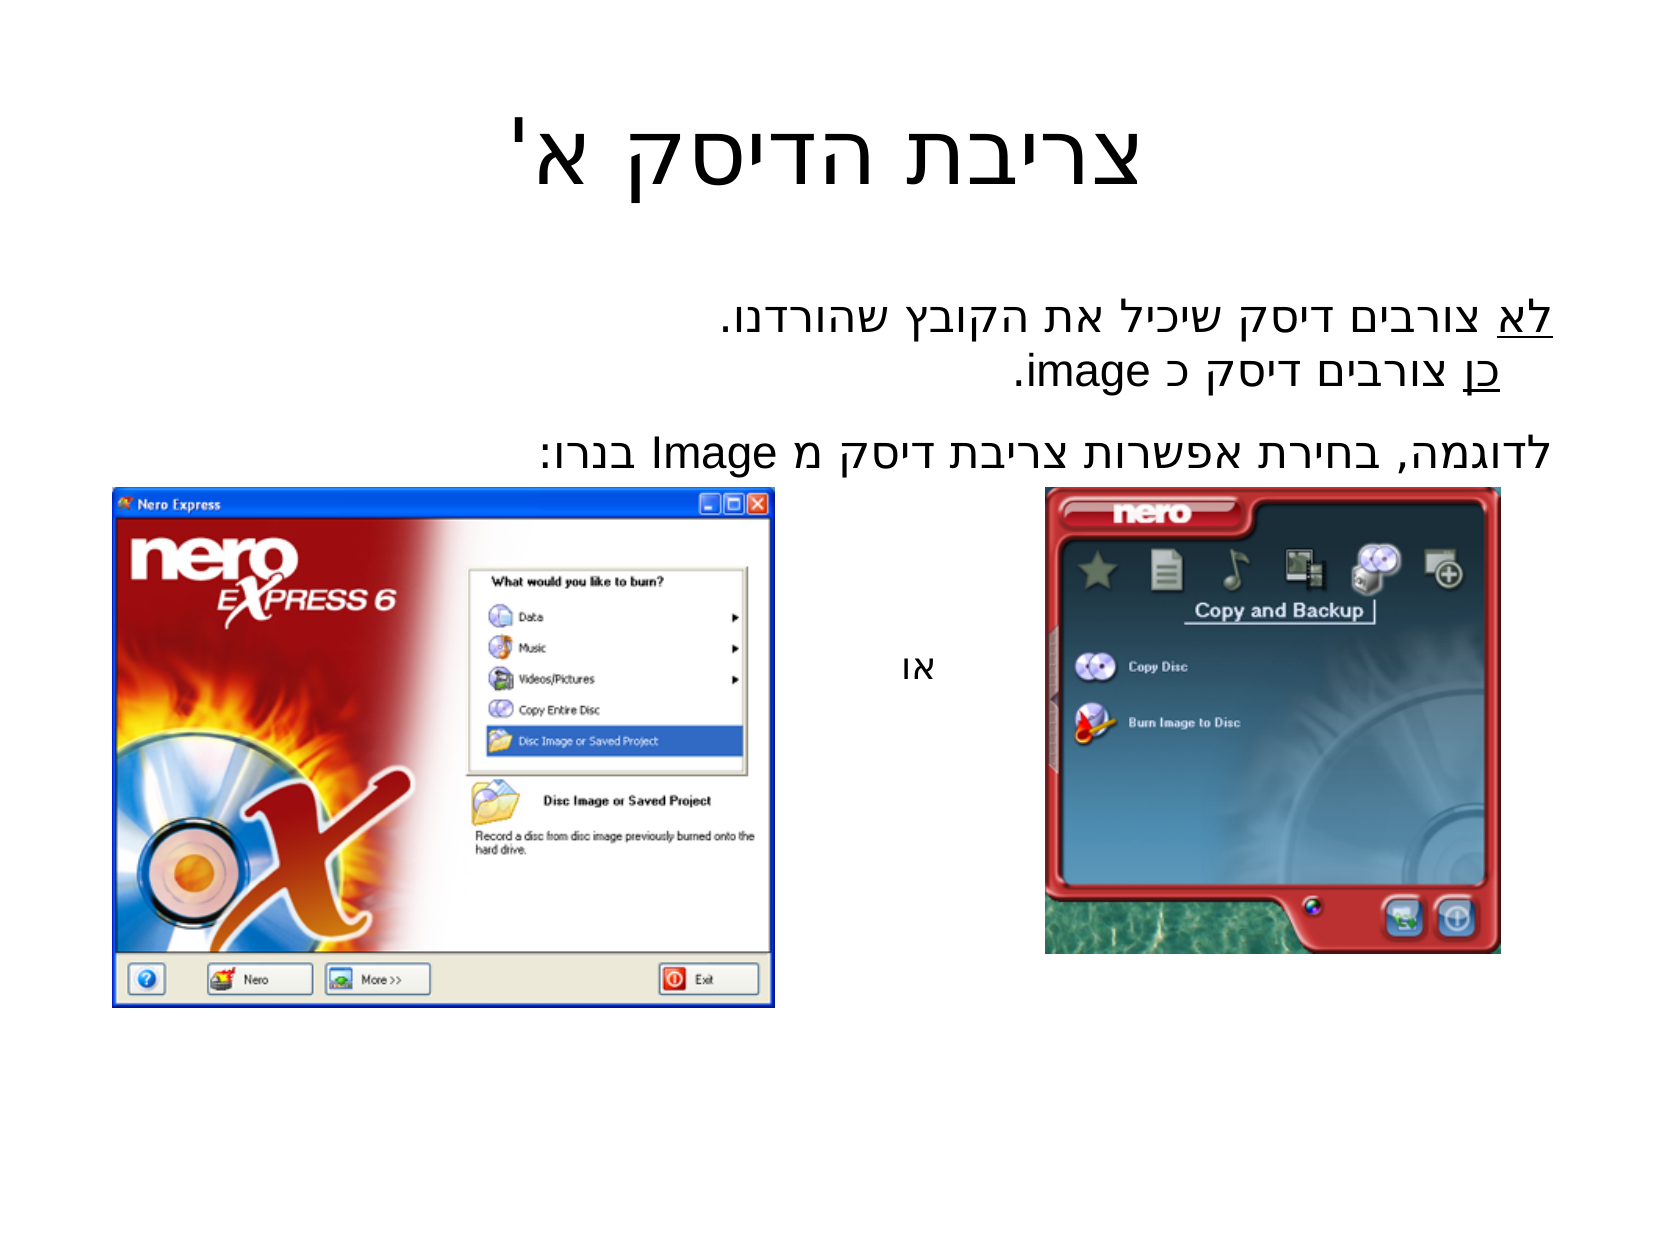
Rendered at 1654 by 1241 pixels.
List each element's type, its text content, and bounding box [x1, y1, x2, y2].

picture [112, 487, 775, 1008]
text_box או [825, 637, 1013, 698]
picture [1045, 487, 1501, 954]
title צריבת הדיסק א' [82, 49, 1571, 257]
list לא צורבים דיסק שיכיל את הקובץ שהורדנו. כן צורבים דיסק כ image. לדוגמה, בחירת אפשרות צריבת דיסק מ Image בנרו: [82, 290, 1571, 1109]
